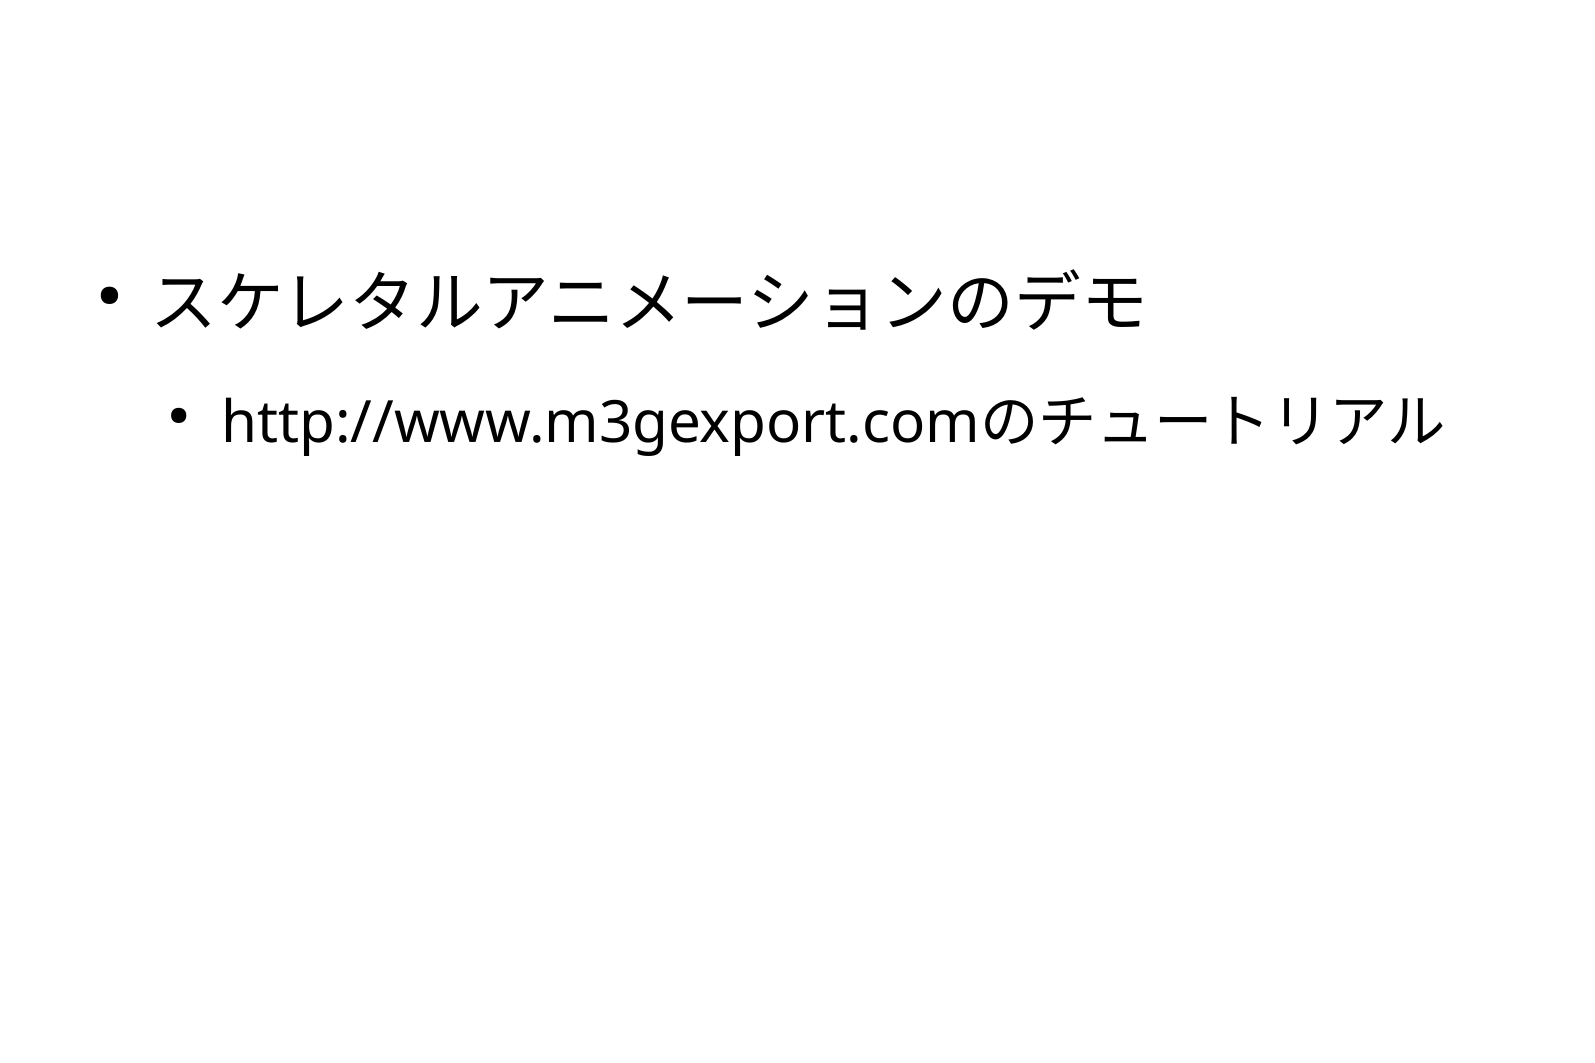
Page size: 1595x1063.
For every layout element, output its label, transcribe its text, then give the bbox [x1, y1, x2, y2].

list スケレタルアニメーションのデモ http://www.m3gexport.comのチュートリアル [79, 248, 1515, 951]
